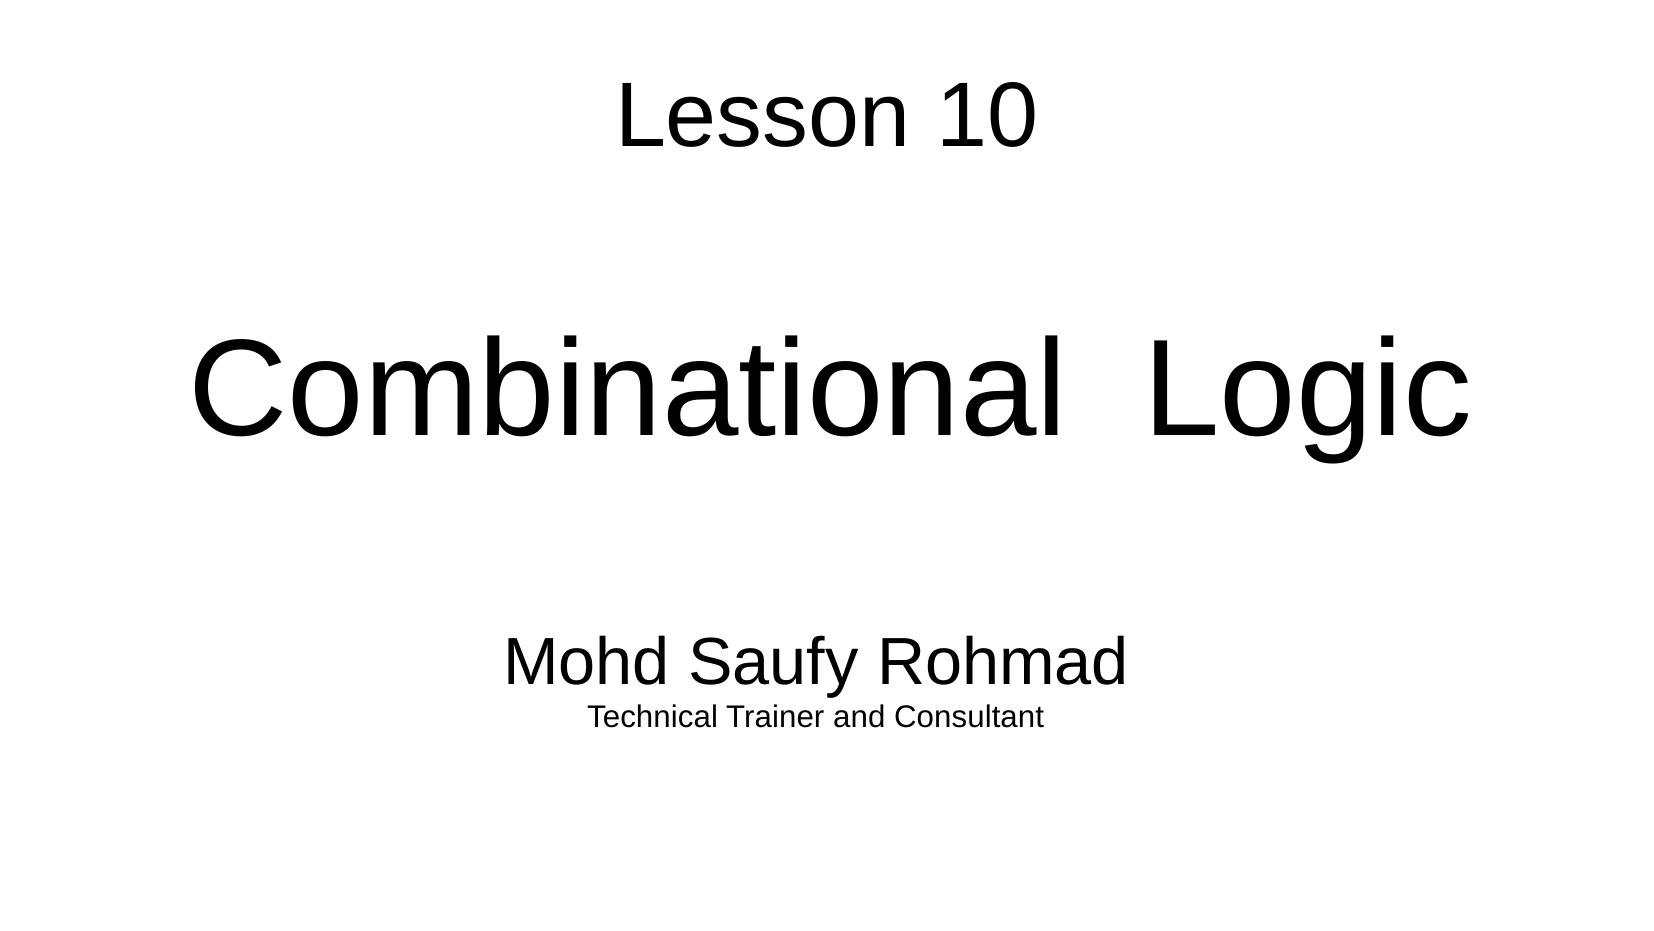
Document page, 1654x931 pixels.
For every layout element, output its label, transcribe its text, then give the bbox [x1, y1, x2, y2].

subtitle Combinational Logic [86, 311, 1576, 466]
title Lesson 10 [82, 37, 1571, 193]
text_box Mohd Saufy Rohmad Technical Trainer and Consultant [72, 615, 1561, 743]
